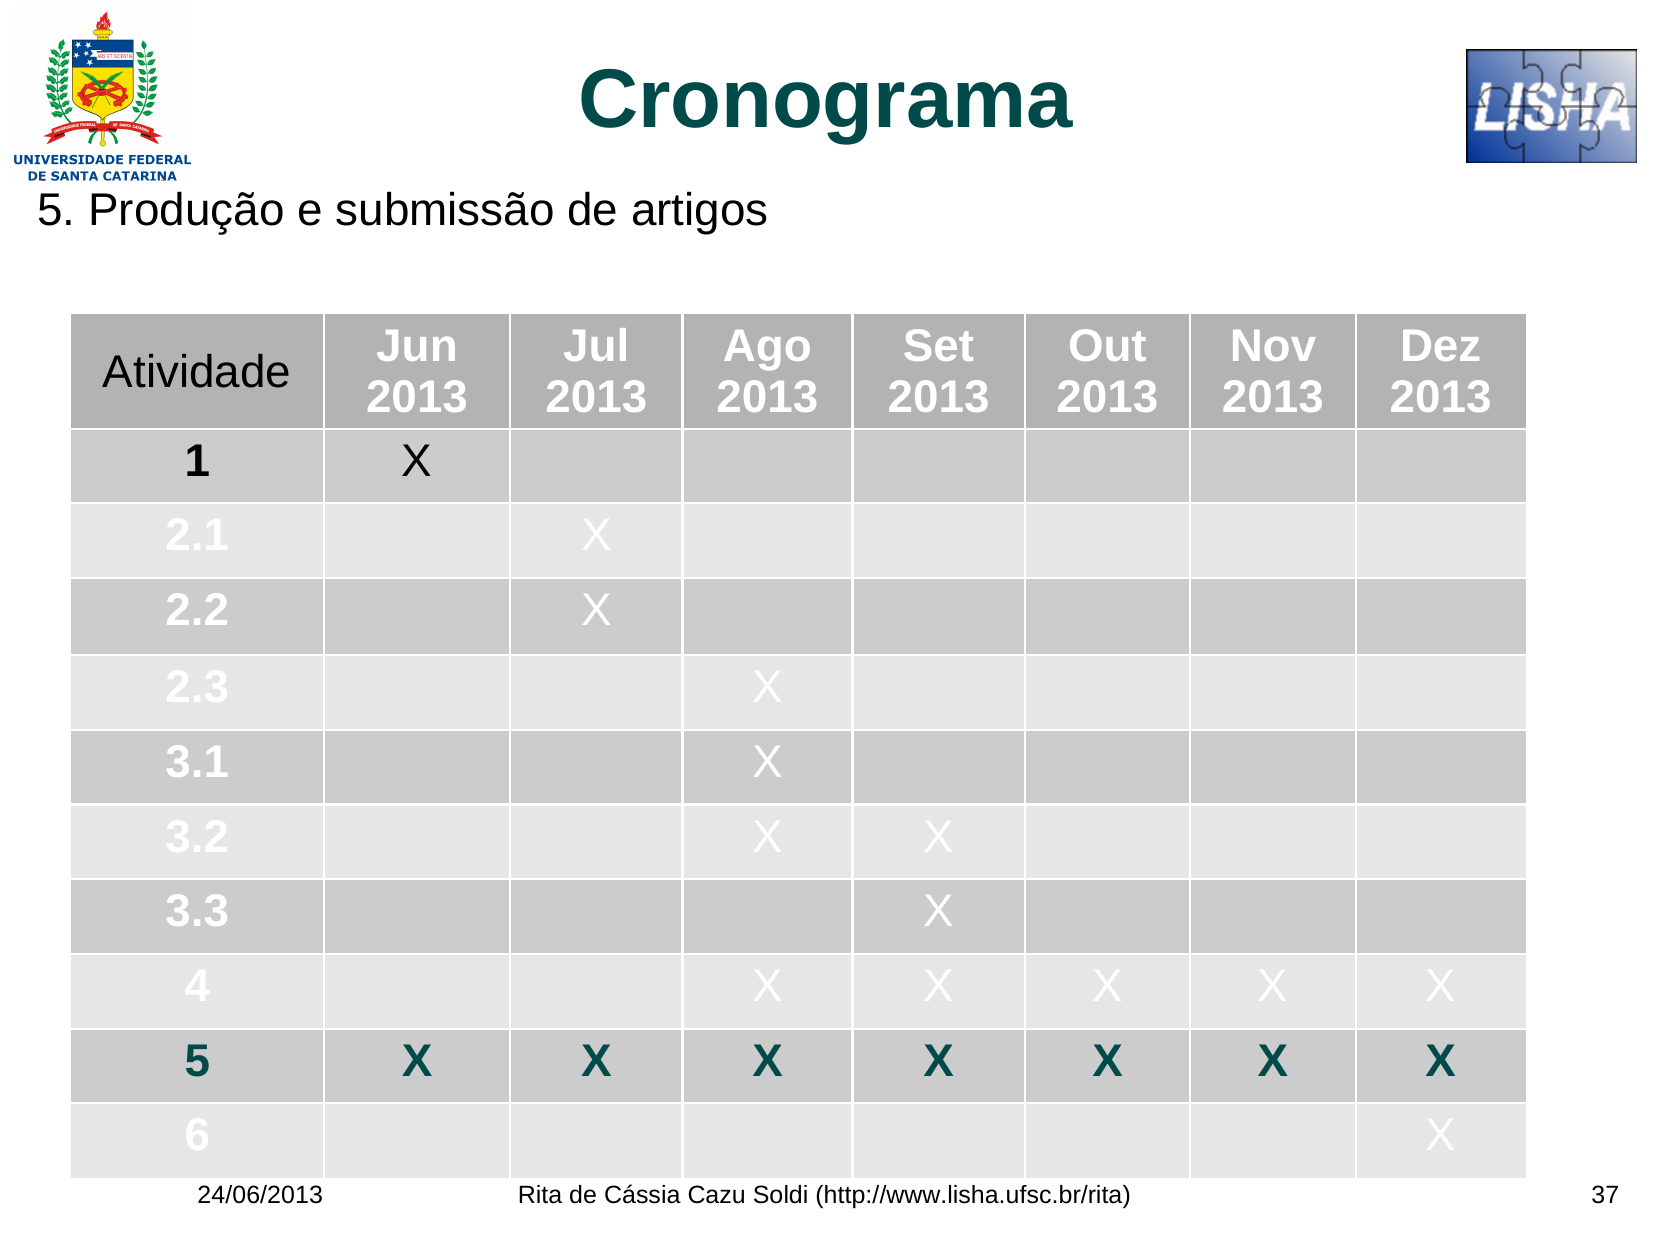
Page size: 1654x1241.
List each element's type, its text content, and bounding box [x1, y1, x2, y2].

table_cell [1026, 430, 1189, 502]
table_cell [1026, 1104, 1189, 1178]
table_cell 3.3 [71, 880, 323, 953]
table_cell [1026, 880, 1189, 953]
list 5. Produção e submissão de artigos [37, 183, 1613, 296]
table_cell [1191, 656, 1355, 729]
table_cell [1191, 430, 1355, 502]
table_cell X [854, 1030, 1024, 1102]
table_cell 4 [71, 955, 323, 1028]
table_cell [1026, 579, 1189, 654]
table_cell [325, 806, 509, 878]
table_cell [854, 656, 1024, 729]
table_cell 2.3 [71, 656, 323, 729]
table_cell [1357, 880, 1526, 953]
table_cell [1357, 430, 1526, 502]
table_cell 1 [71, 430, 323, 502]
table_cell [684, 430, 851, 502]
table_cell [684, 504, 851, 577]
table_cell [325, 579, 509, 654]
table_cell X [1026, 1030, 1189, 1102]
table_cell [1357, 806, 1526, 878]
table_cell [854, 430, 1024, 502]
table_cell X [511, 1030, 681, 1102]
table_cell 2.2 [71, 579, 323, 654]
table_cell X [1191, 1030, 1355, 1102]
table_cell [511, 731, 681, 803]
table_cell [854, 579, 1024, 654]
table_cell X [511, 579, 681, 654]
table_cell X [854, 880, 1024, 953]
table_cell [1357, 731, 1526, 803]
table_cell 2.1 [71, 504, 323, 577]
table_header Atividade [71, 314, 323, 428]
table_cell [325, 955, 509, 1028]
table_cell [1191, 579, 1355, 654]
table_cell [325, 880, 509, 953]
table_cell X [1357, 1104, 1526, 1178]
title Cronograma [190, 27, 1461, 183]
table_cell [511, 1104, 681, 1178]
table_cell [511, 656, 681, 729]
table_cell [1026, 504, 1189, 577]
table_header Jun 2013 [325, 314, 509, 428]
table_cell [854, 504, 1024, 577]
table_cell X [854, 955, 1024, 1028]
table_cell [684, 880, 851, 953]
table_cell [854, 1104, 1024, 1178]
table_cell [1191, 731, 1355, 803]
table_header Jul 2013 [511, 314, 681, 428]
table_cell [325, 1104, 509, 1178]
table_cell X [1357, 1030, 1526, 1102]
table_cell 6 [71, 1104, 323, 1178]
table_cell 3.2 [71, 806, 323, 878]
table_cell X [684, 656, 851, 729]
table_cell [684, 579, 851, 654]
table_header Nov 2013 [1191, 314, 1355, 428]
picture [1466, 49, 1637, 163]
table_cell 5 [71, 1030, 323, 1102]
table_cell [854, 731, 1024, 803]
table_cell [1357, 579, 1526, 654]
table_cell [1191, 880, 1355, 953]
table_cell X [1191, 955, 1355, 1028]
table_header Dez 2013 [1357, 314, 1526, 428]
table_cell [1357, 504, 1526, 577]
table_cell X [325, 1030, 509, 1102]
table_cell [1191, 504, 1355, 577]
table_cell X [1357, 955, 1526, 1028]
table_cell X [511, 504, 681, 577]
table_cell [325, 504, 509, 577]
table_cell [684, 1104, 851, 1178]
table_header Out 2013 [1026, 314, 1189, 428]
table_cell X [684, 731, 851, 803]
table_cell [1026, 731, 1189, 803]
table_header Set 2013 [854, 314, 1024, 428]
table_cell X [684, 806, 851, 878]
table_cell X [684, 955, 851, 1028]
table_cell [1191, 1104, 1355, 1178]
table_cell X [684, 1030, 851, 1102]
table_cell [511, 880, 681, 953]
table_cell [1026, 806, 1189, 878]
table_cell [325, 731, 509, 803]
table_cell [1357, 656, 1526, 729]
table_cell [1191, 806, 1355, 878]
table_cell X [854, 806, 1024, 878]
table_header Ago 2013 [684, 314, 851, 428]
table_cell [511, 955, 681, 1028]
table_cell X [1026, 955, 1189, 1028]
picture [13, 6, 191, 181]
table_cell 3.1 [71, 731, 323, 803]
table_cell [511, 430, 681, 502]
table_cell [1026, 656, 1189, 729]
table_cell [511, 806, 681, 878]
table_cell [325, 656, 509, 729]
table_cell X [325, 430, 509, 502]
